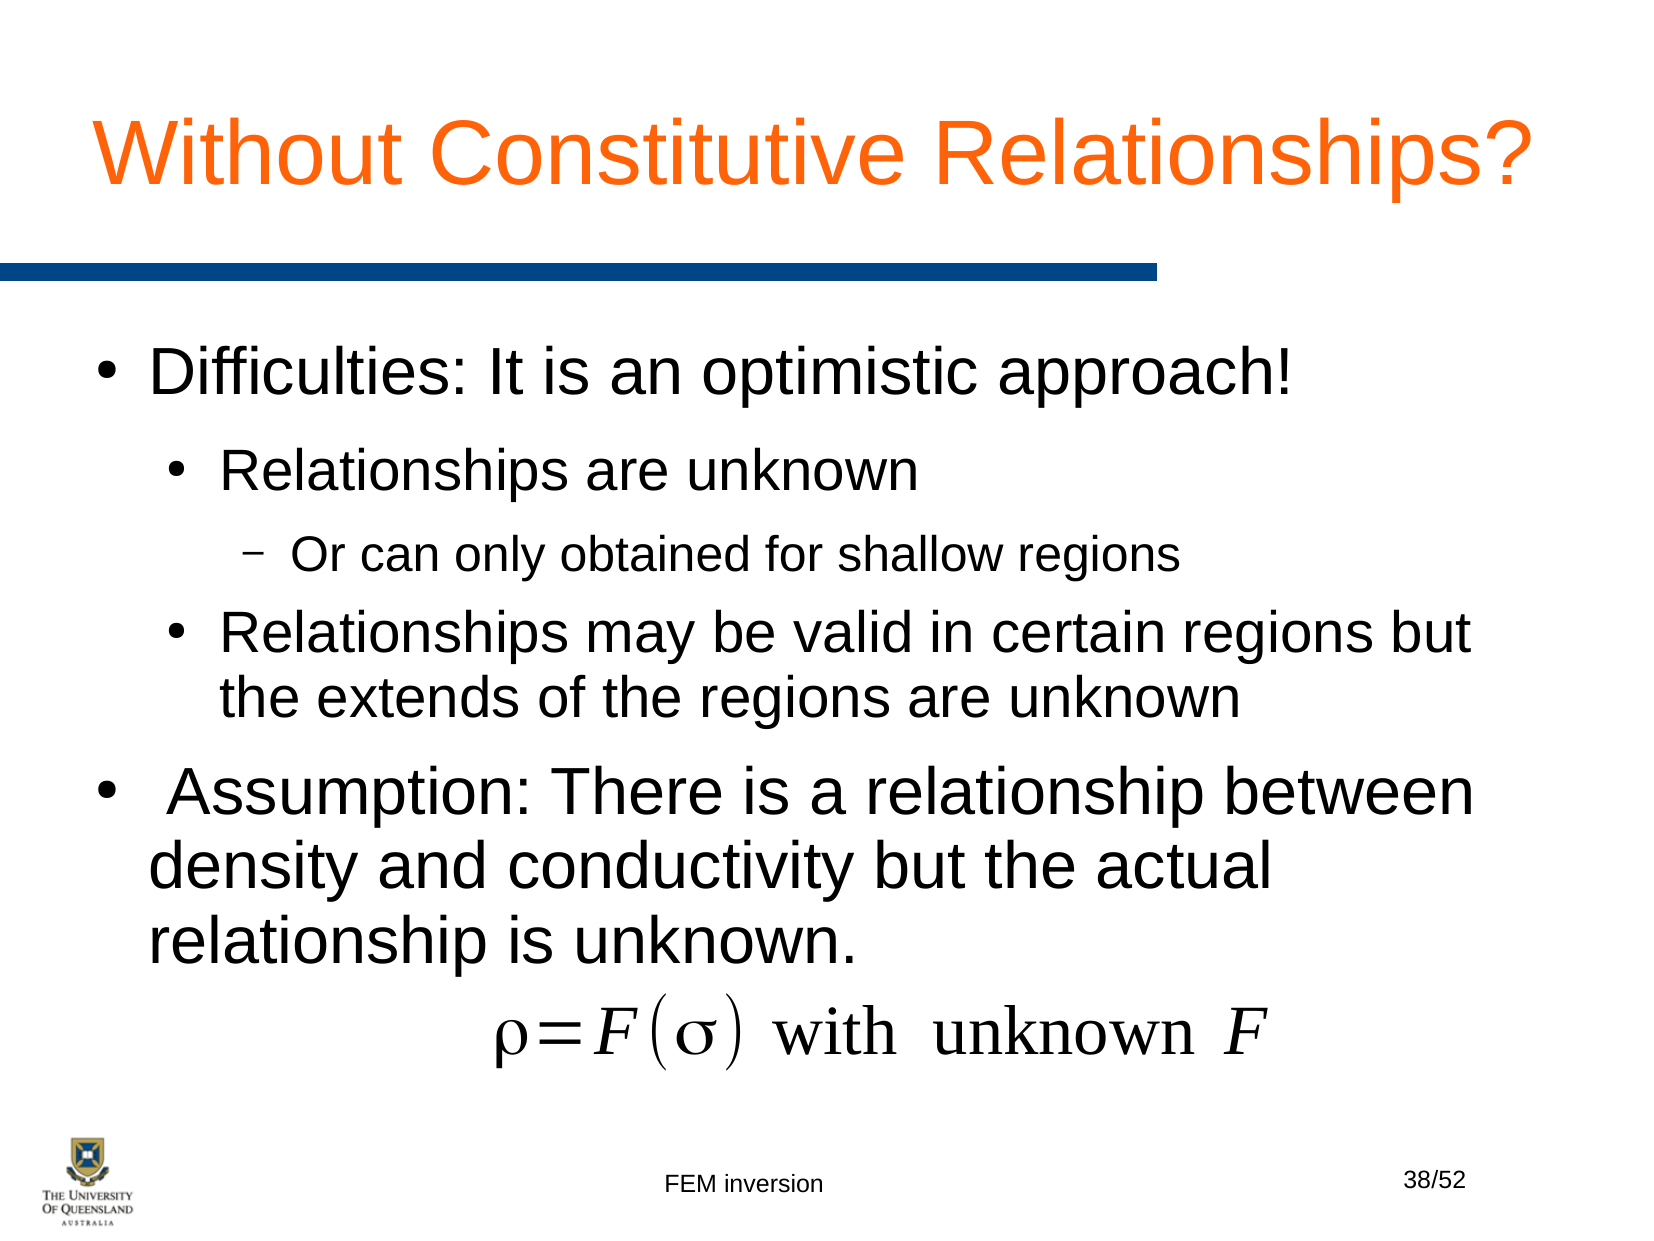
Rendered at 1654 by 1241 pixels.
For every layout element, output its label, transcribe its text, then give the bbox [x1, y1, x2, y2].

chart [486, 990, 1279, 1076]
list Difficulties: It is an optimistic approach! Relationships are unknown Or can only obtained for shallow regions Relationships may be valid in certain regions but the extends of the regions are unknown Assumption: There is a relationship between density and conductivity but the actual relationship is unknown. [77, 333, 1566, 1054]
picture [35, 1133, 142, 1235]
title Without Constitutive Relationships? [82, 49, 1571, 257]
